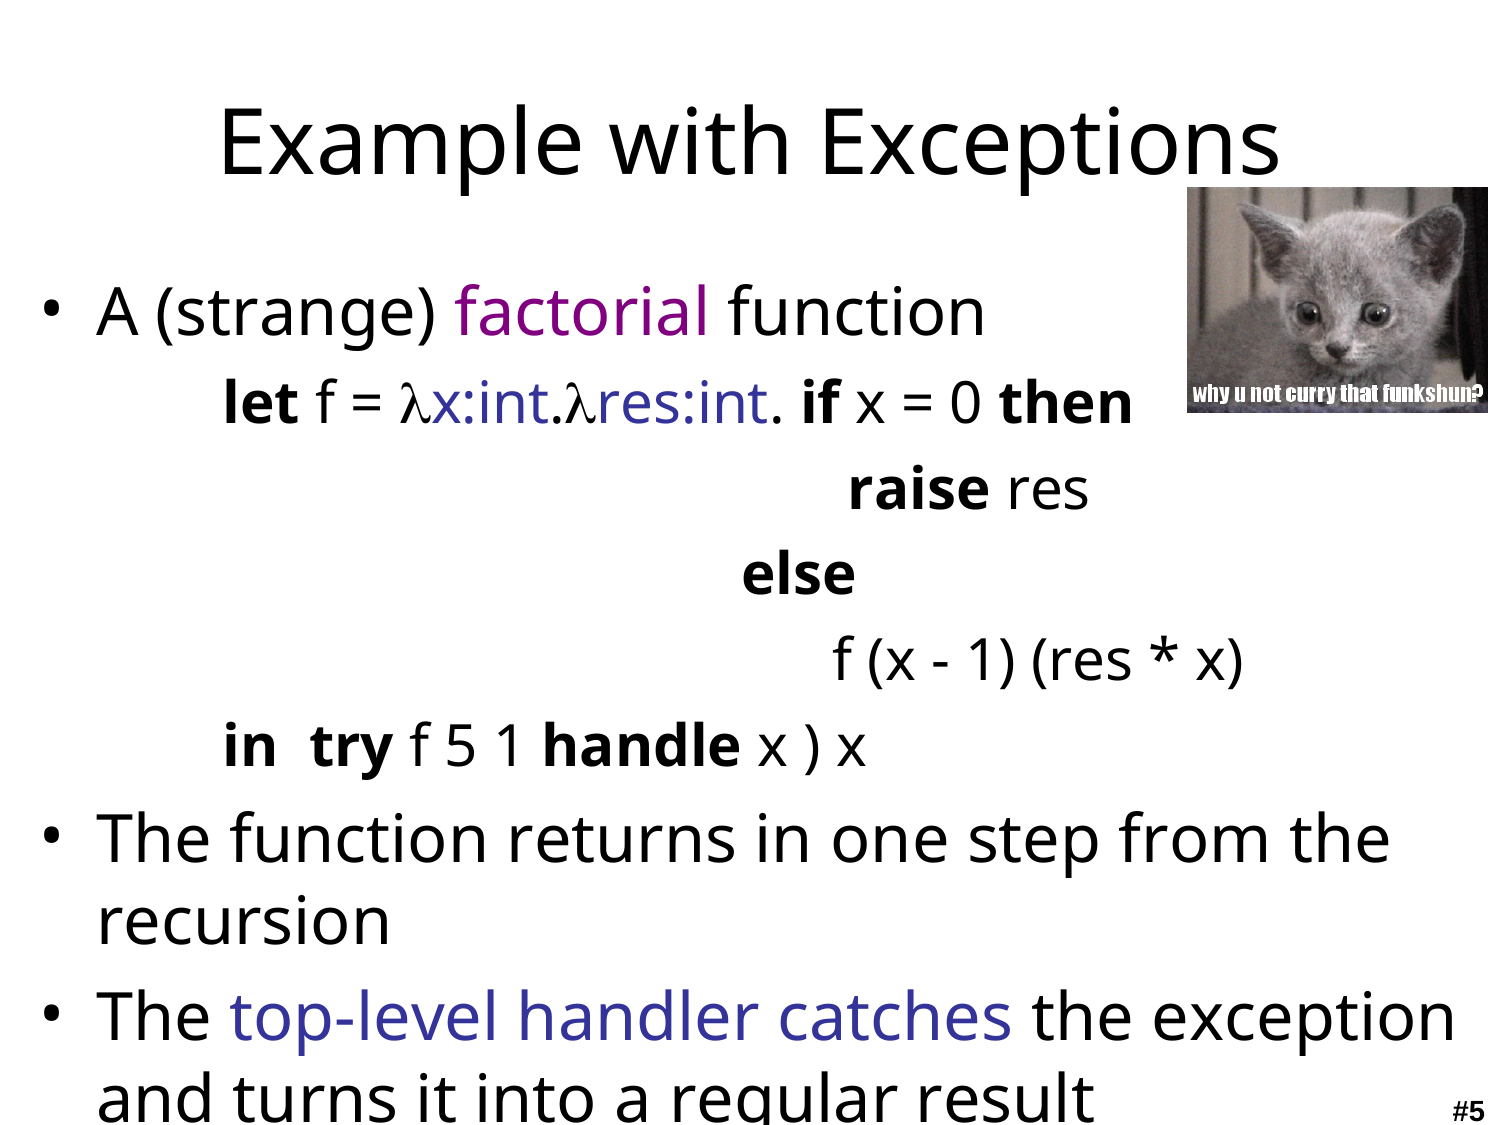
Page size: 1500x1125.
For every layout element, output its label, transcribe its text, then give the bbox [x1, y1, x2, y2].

title Example with Exceptions [24, 45, 1476, 233]
list A (strange) factorial function let f = x:int.res:int. if x = 0 then raise res else f (x - 1) (res * x) in try f 5 1 handle x ) x The function returns in one step from the recursion The top-level handler catches the exception and turns it into a regular result [24, 262, 1476, 1101]
picture [1187, 187, 1488, 413]
